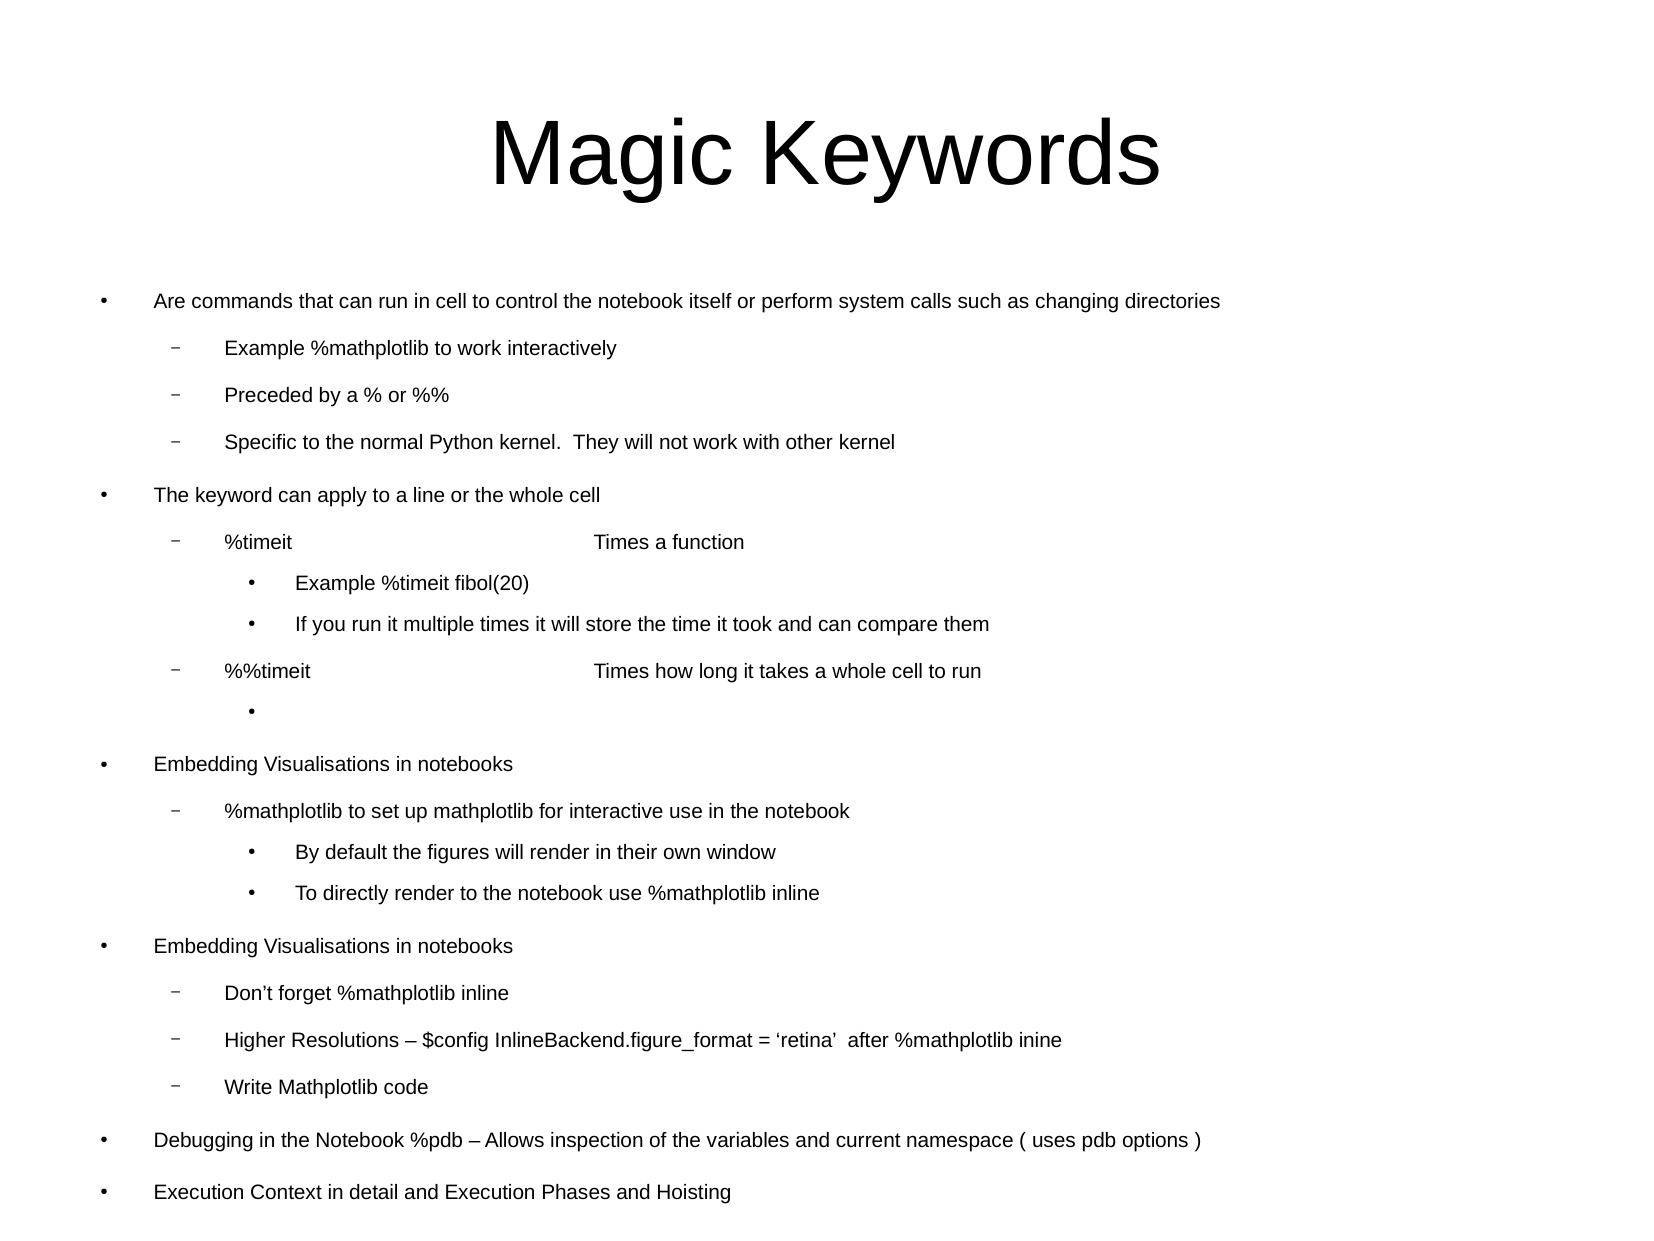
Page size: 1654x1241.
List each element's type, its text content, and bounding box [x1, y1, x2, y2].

title Magic Keywords [82, 49, 1571, 257]
list Are commands that can run in cell to control the notebook itself or perform system calls such as changing directories Example %mathplotlib to work interactively Preceded by a % or %% Specific to the normal Python kernel. They will not work with other kernel The keyword can apply to a line or the whole cell %timeit Times a function Example %timeit fibol(20) If you run it multiple times it will store the time it took and can compare them %%timeit Times how long it takes a whole cell to run Embedding Visualisations in notebooks %mathplotlib to set up mathplotlib for interactive use in the notebook By default the figures will render in their own window To directly render to the notebook use %mathplotlib inline Embedding Visualisations in notebooks Don’t forget %mathplotlib inline Higher Resolutions – $config InlineBackend.figure_format = ‘retina’ after %mathplotlib inine Write Mathplotlib code Debugging in the Notebook %pdb – Allows inspection of the variables and current namespace ( uses pdb options ) Execution Context in detail and Execution Phases and Hoisting [82, 290, 1560, 1205]
